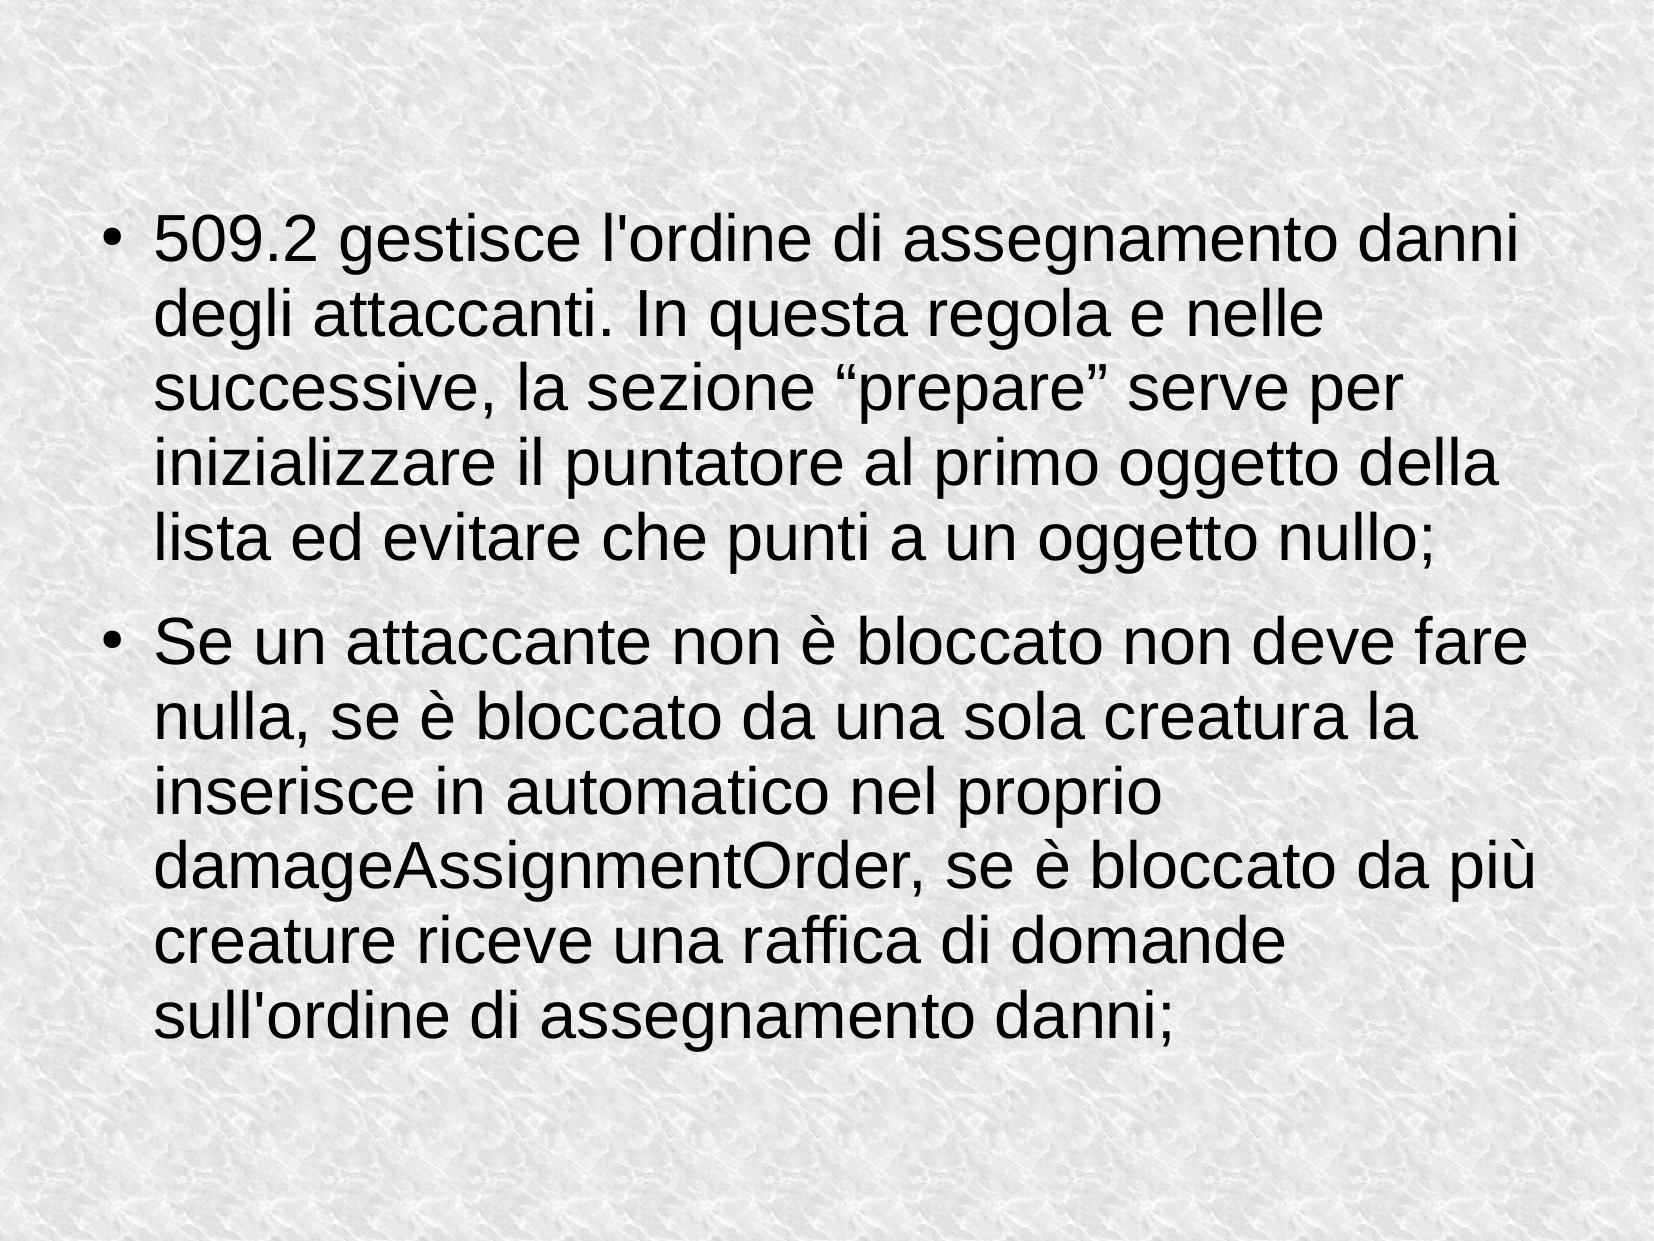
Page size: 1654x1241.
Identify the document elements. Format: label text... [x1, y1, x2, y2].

picture [0, 0, 1654, 1241]
list 509.2 gestisce l'ordine di assegnamento danni degli attaccanti. In questa regola e nelle successive, la sezione “prepare” serve per inizializzare il puntatore al primo oggetto della lista ed evitare che punti a un oggetto nullo; Se un attaccante non è bloccato non deve fare nulla, se è bloccato da una sola creatura la inserisce in automatico nel proprio damageAssignmentOrder, se è bloccato da più creature riceve una raffica di domande sull'ordine di assegnamento danni; [82, 200, 1571, 1053]
